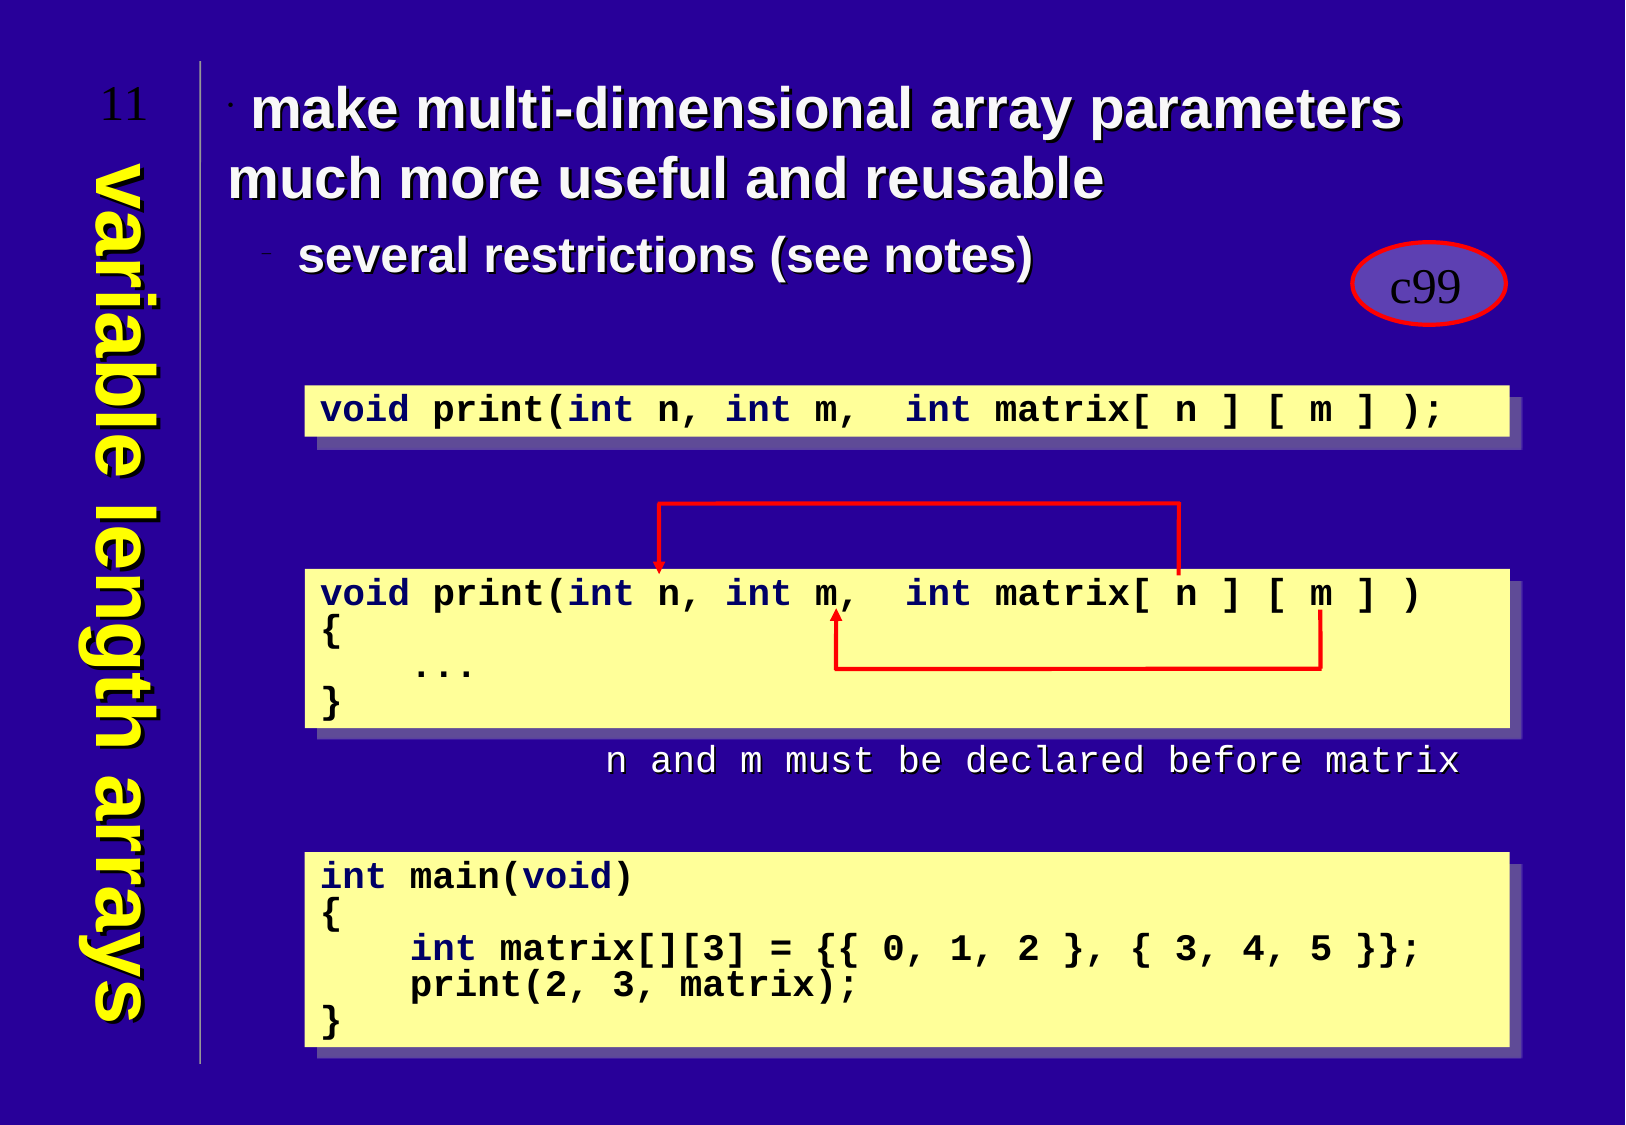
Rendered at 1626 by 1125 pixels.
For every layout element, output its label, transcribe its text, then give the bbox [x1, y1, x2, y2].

text_box int main(void) { int matrix[][3] = {{ 0, 1, 2 }, { 3, 4, 5 }}; print(2, 3, matrix); } [304, 852, 1510, 1048]
list make multi-dimensional array parameters much more useful and reusable several restrictions (see notes) [212, 62, 1550, 1063]
text_box n and m must be declared before matrix [528, 727, 1498, 789]
text_box void print(int n, int m, int matrix[ n ] [ m ] ); [304, 385, 1510, 437]
text_box void print(int n, int m, int matrix[ n ] [ m ] ) { ... } [304, 568, 1510, 729]
title variable length arrays [50, 125, 188, 1063]
text_box c99 [1352, 242, 1506, 325]
